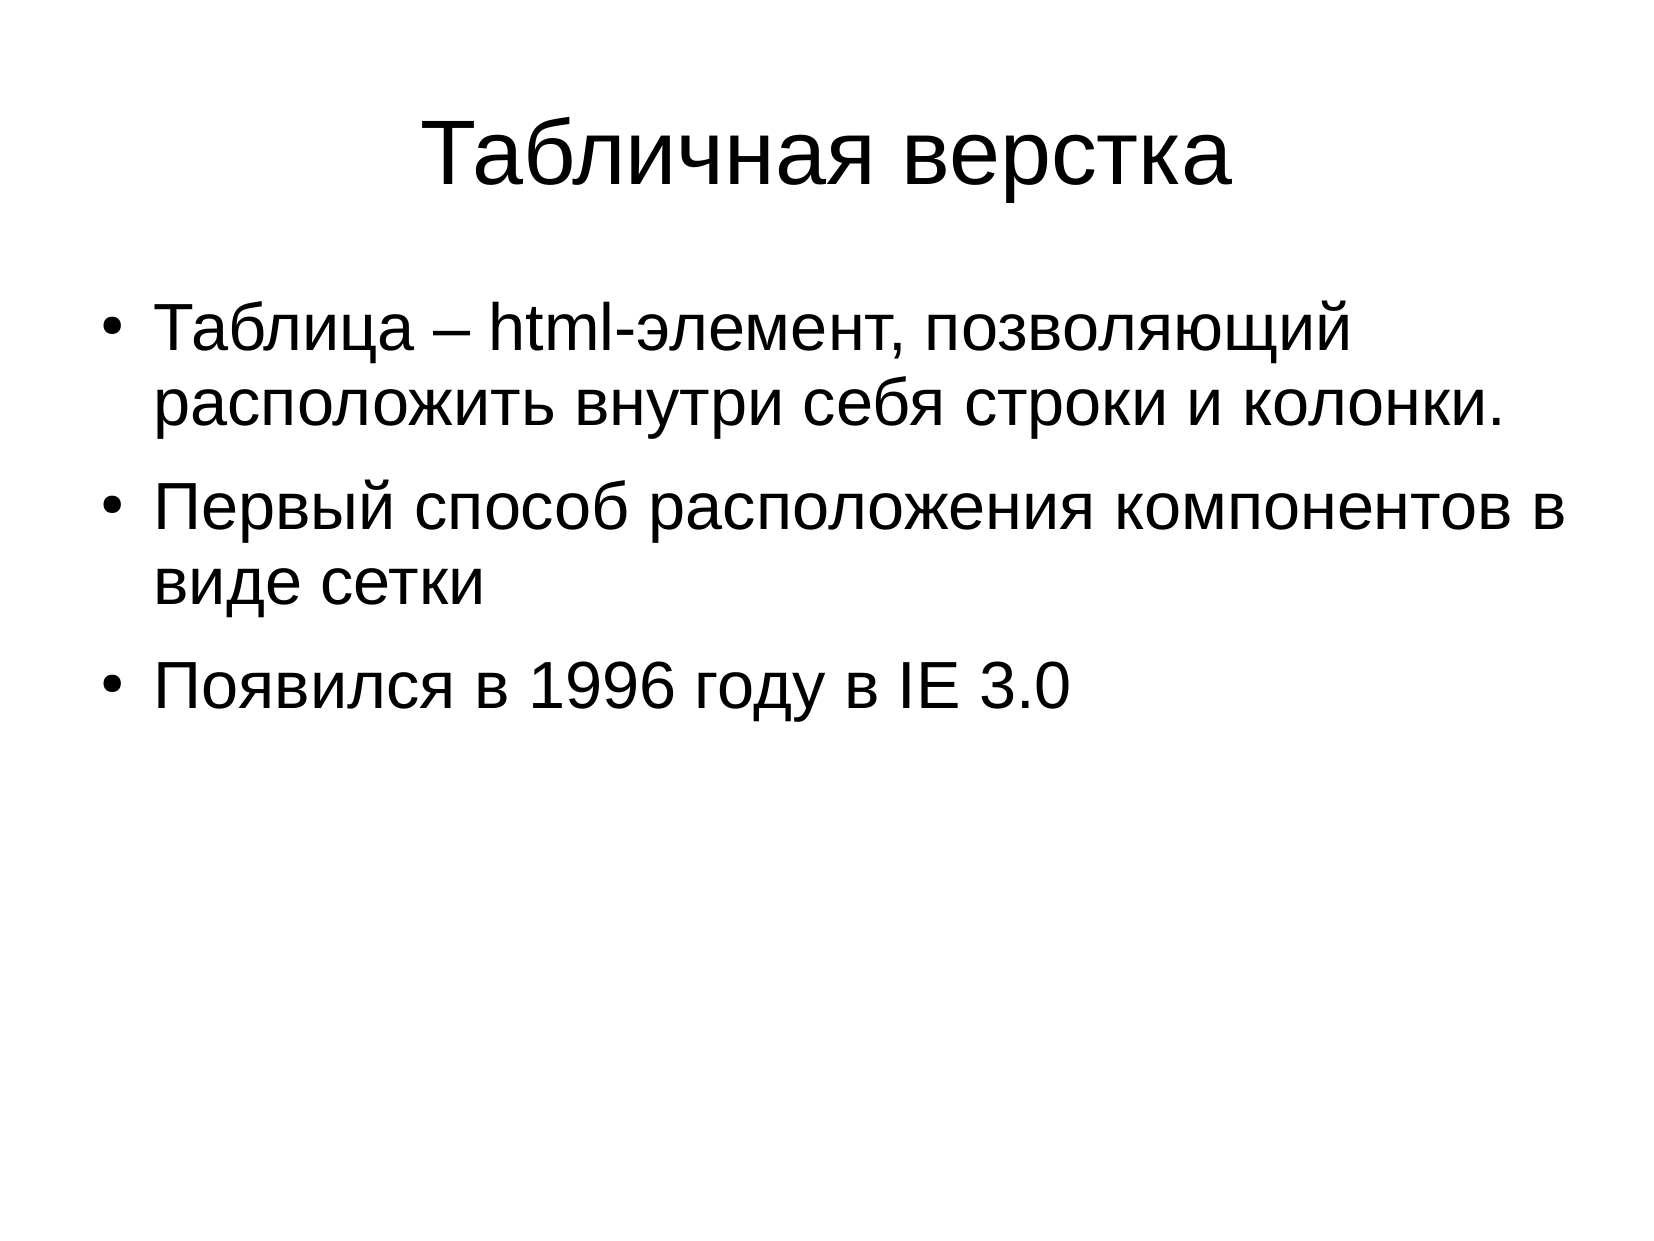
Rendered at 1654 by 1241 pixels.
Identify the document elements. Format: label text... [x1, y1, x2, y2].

list Таблица – html-элемент, позволяющий расположить внутри себя строки и колонки. Первый способ расположения компонентов в виде сетки Появился в 1996 году в IE 3.0 [82, 290, 1571, 1010]
title Табличная верстка [82, 49, 1571, 257]
